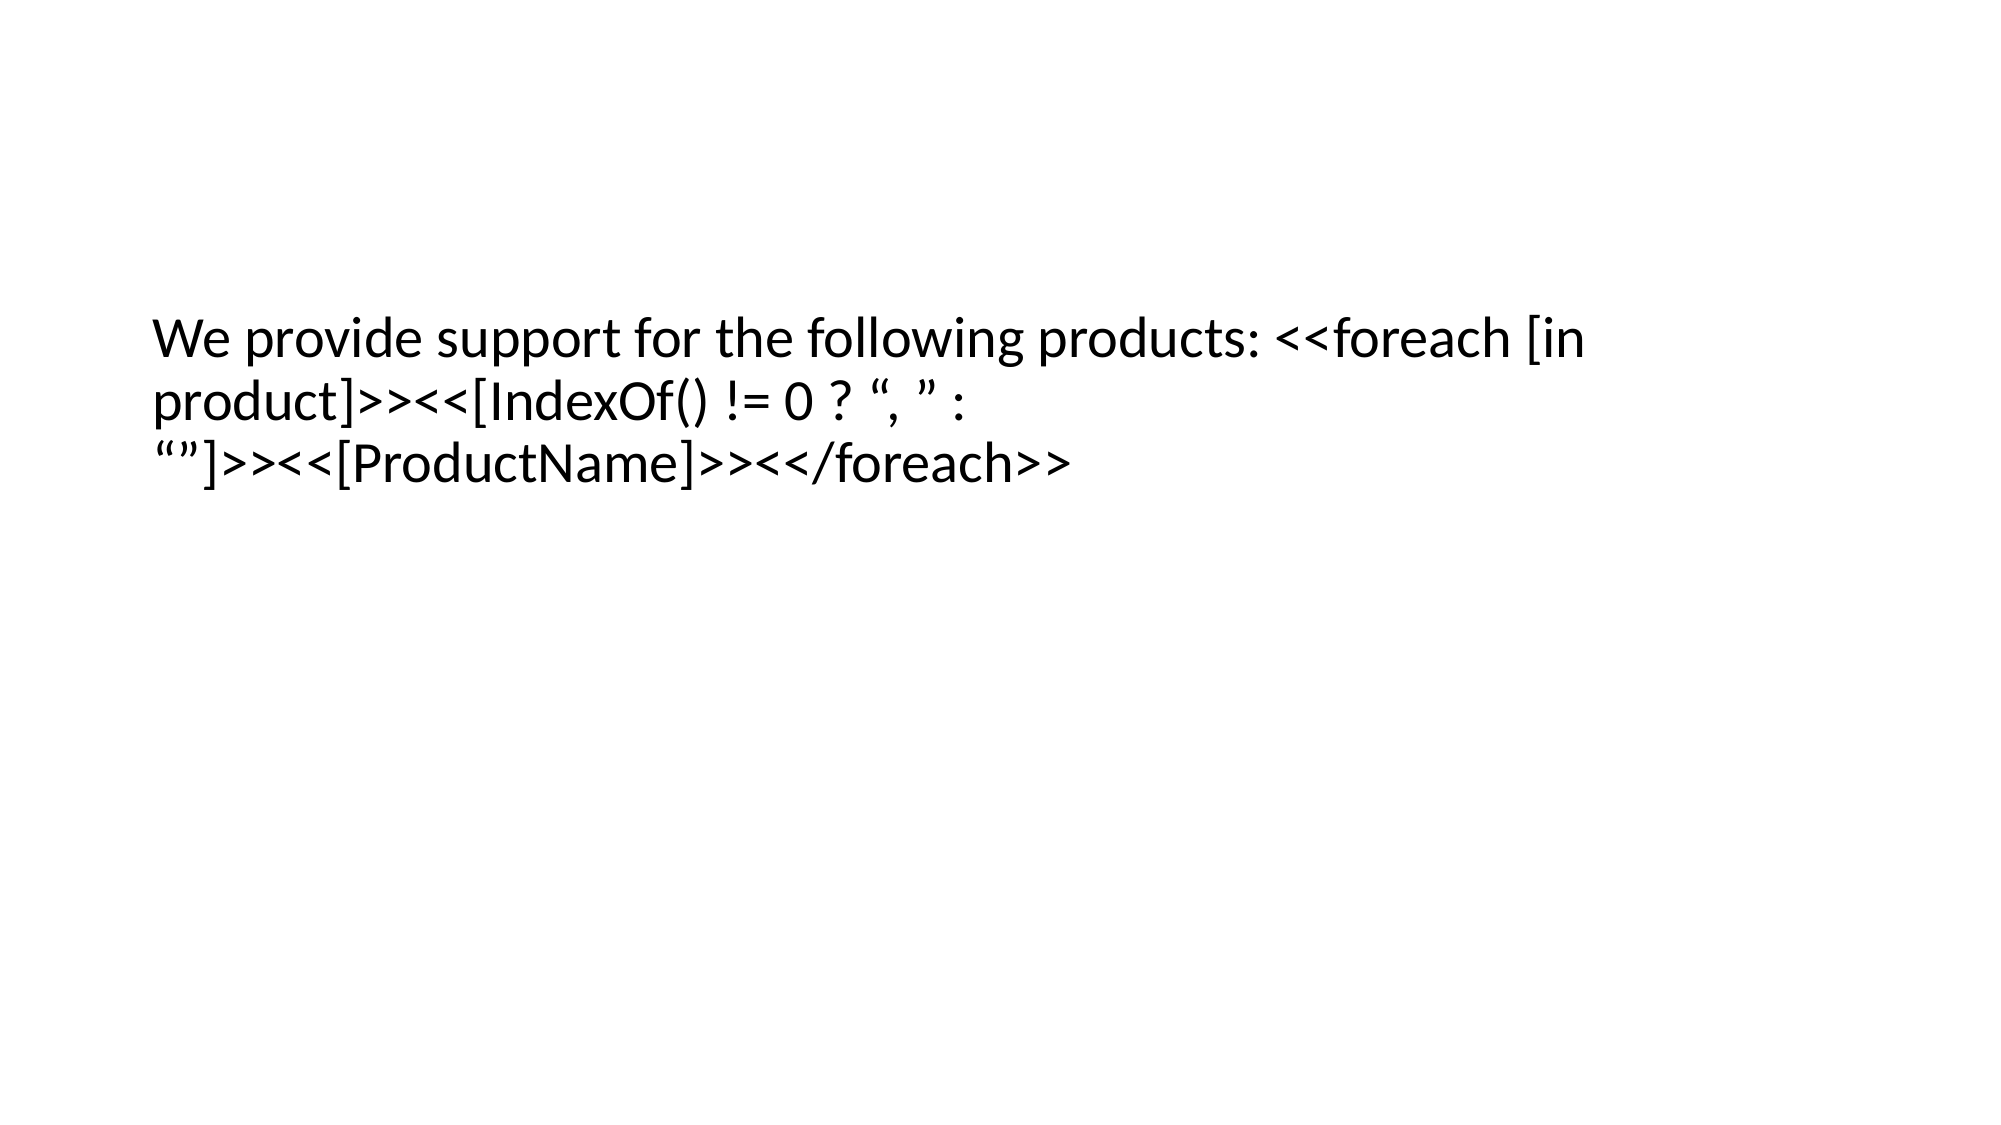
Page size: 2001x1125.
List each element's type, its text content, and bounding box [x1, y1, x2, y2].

list We provide support for the following products: <<foreach [in product]>><<[IndexOf() != 0 ? “, ” : “”]>><<[ProductName]>><</foreach>> [137, 299, 1863, 1014]
